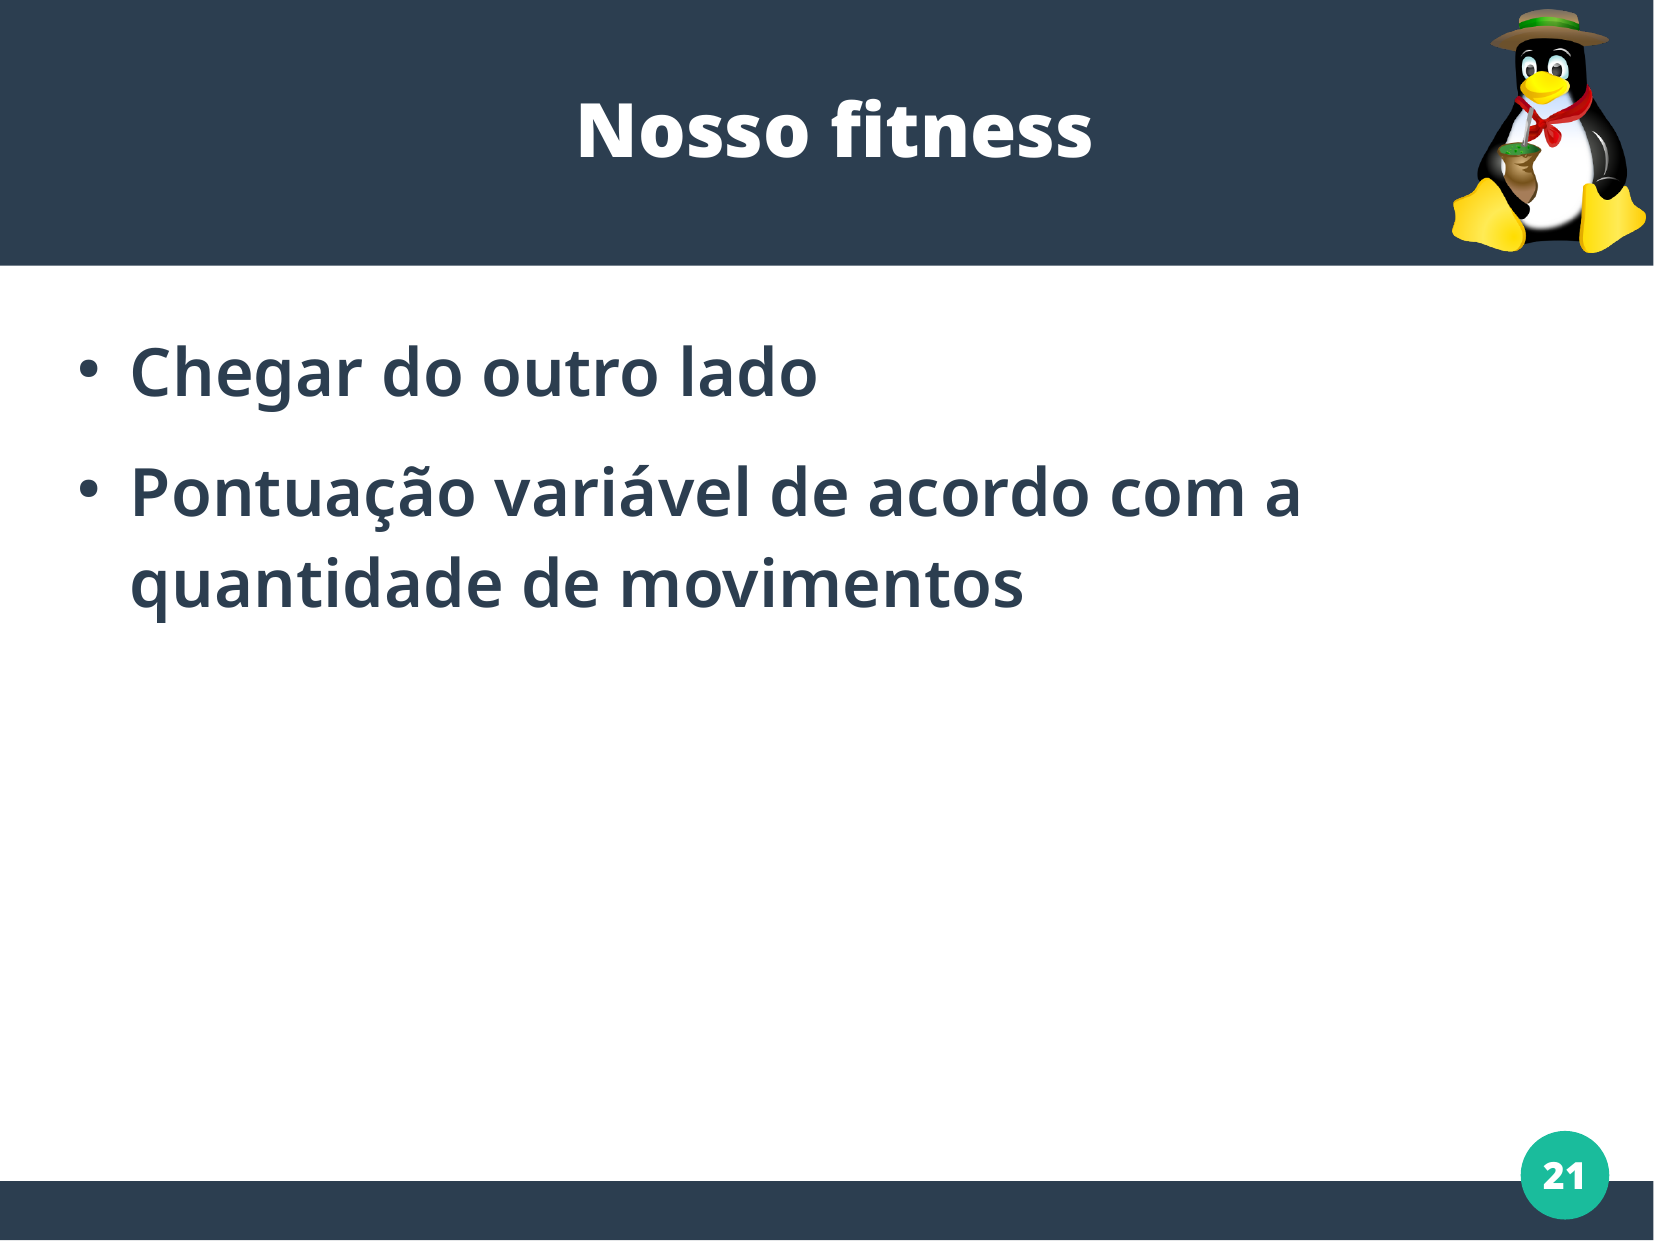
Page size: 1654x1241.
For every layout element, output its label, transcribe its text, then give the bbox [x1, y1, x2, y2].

title Nosso fitness [59, 49, 1452, 207]
list Chegar do outro lado Pontuação variável de acordo com a quantidade de movimentos [59, 324, 1595, 1152]
picture [1452, 9, 1646, 253]
